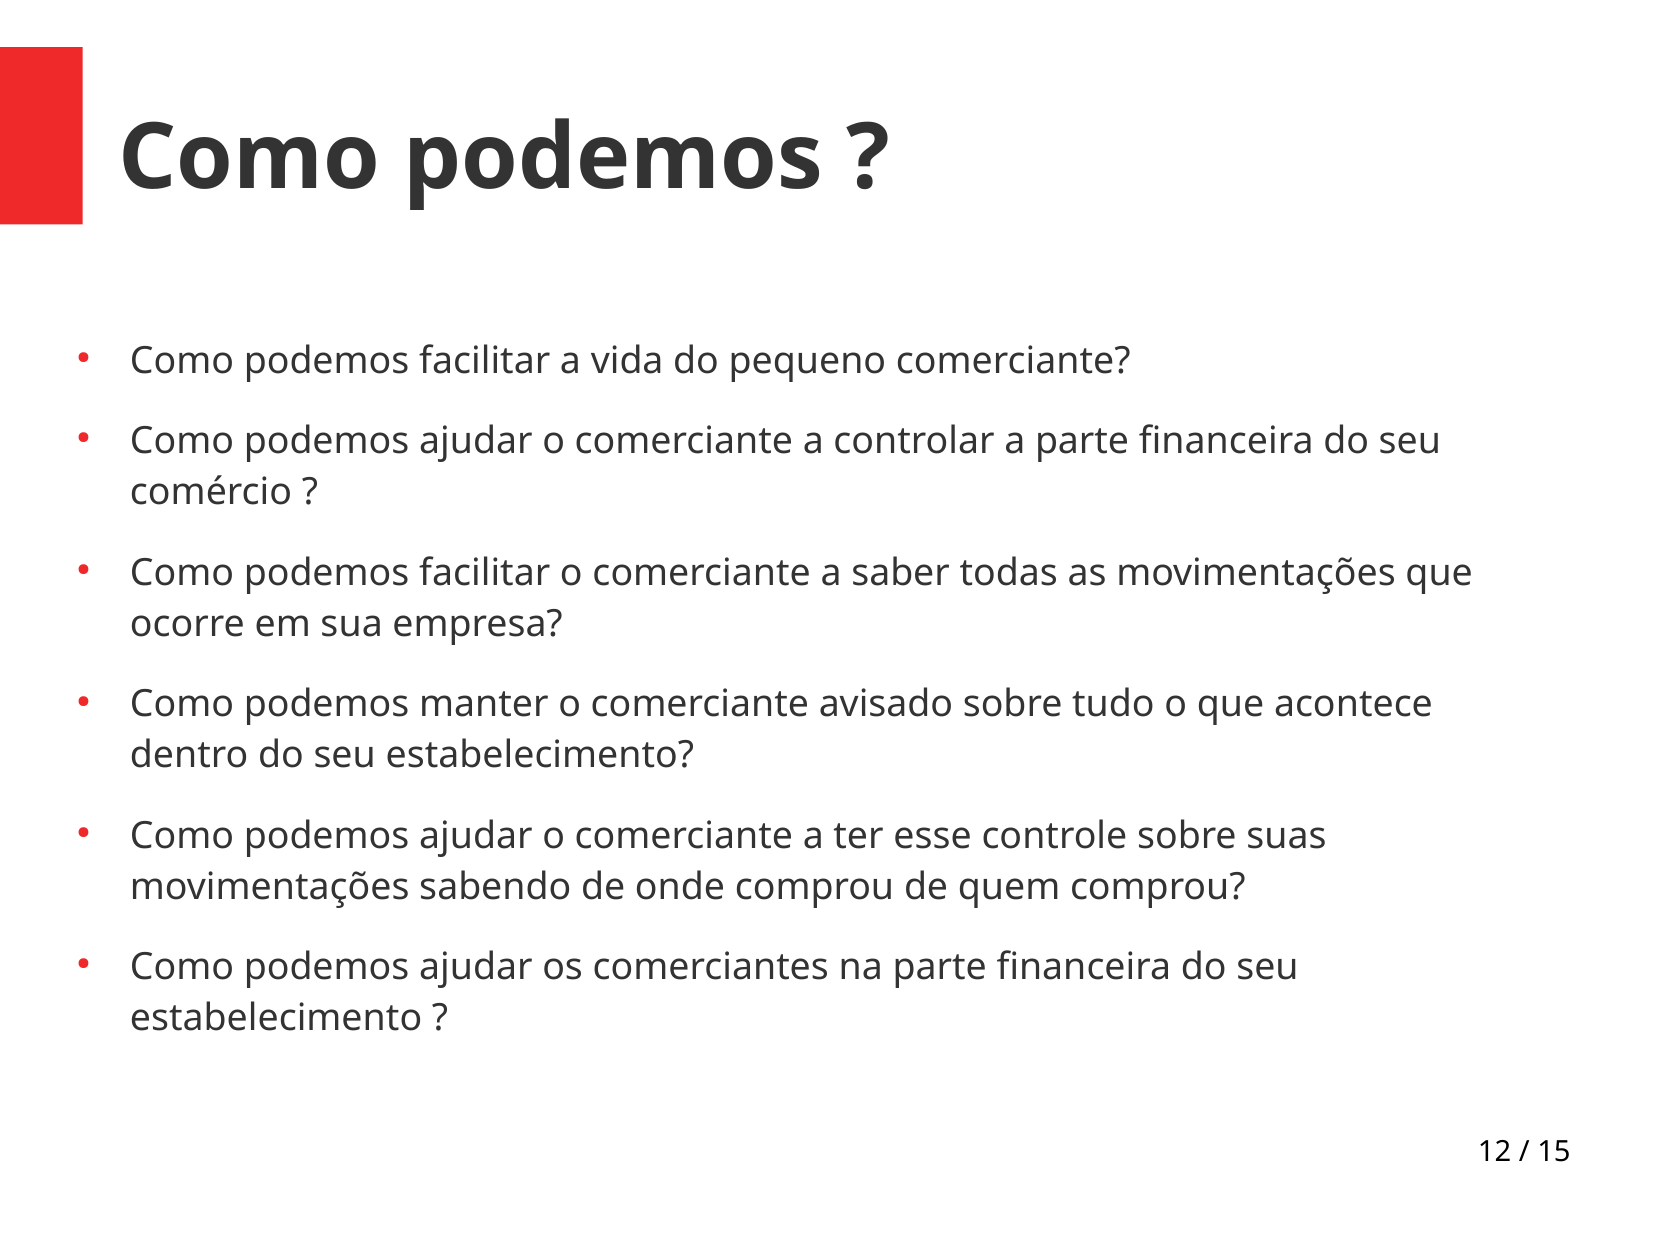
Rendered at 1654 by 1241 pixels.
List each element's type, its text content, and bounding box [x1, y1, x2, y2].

list Como podemos facilitar a vida do pequeno comerciante? Como podemos ajudar o comerciante a controlar a parte financeira do seu comércio ? Como podemos facilitar o comerciante a saber todas as movimentações que ocorre em sua empresa? Como podemos manter o comerciante avisado sobre tudo o que acontece dentro do seu estabelecimento? Como podemos ajudar o comerciante a ter esse controle sobre suas movimentações sabendo de onde comprou de quem comprou? Como podemos ajudar os comerciantes na parte financeira do seu estabelecimento ? [59, 224, 1477, 944]
title Como podemos ? [118, 49, 1571, 257]
